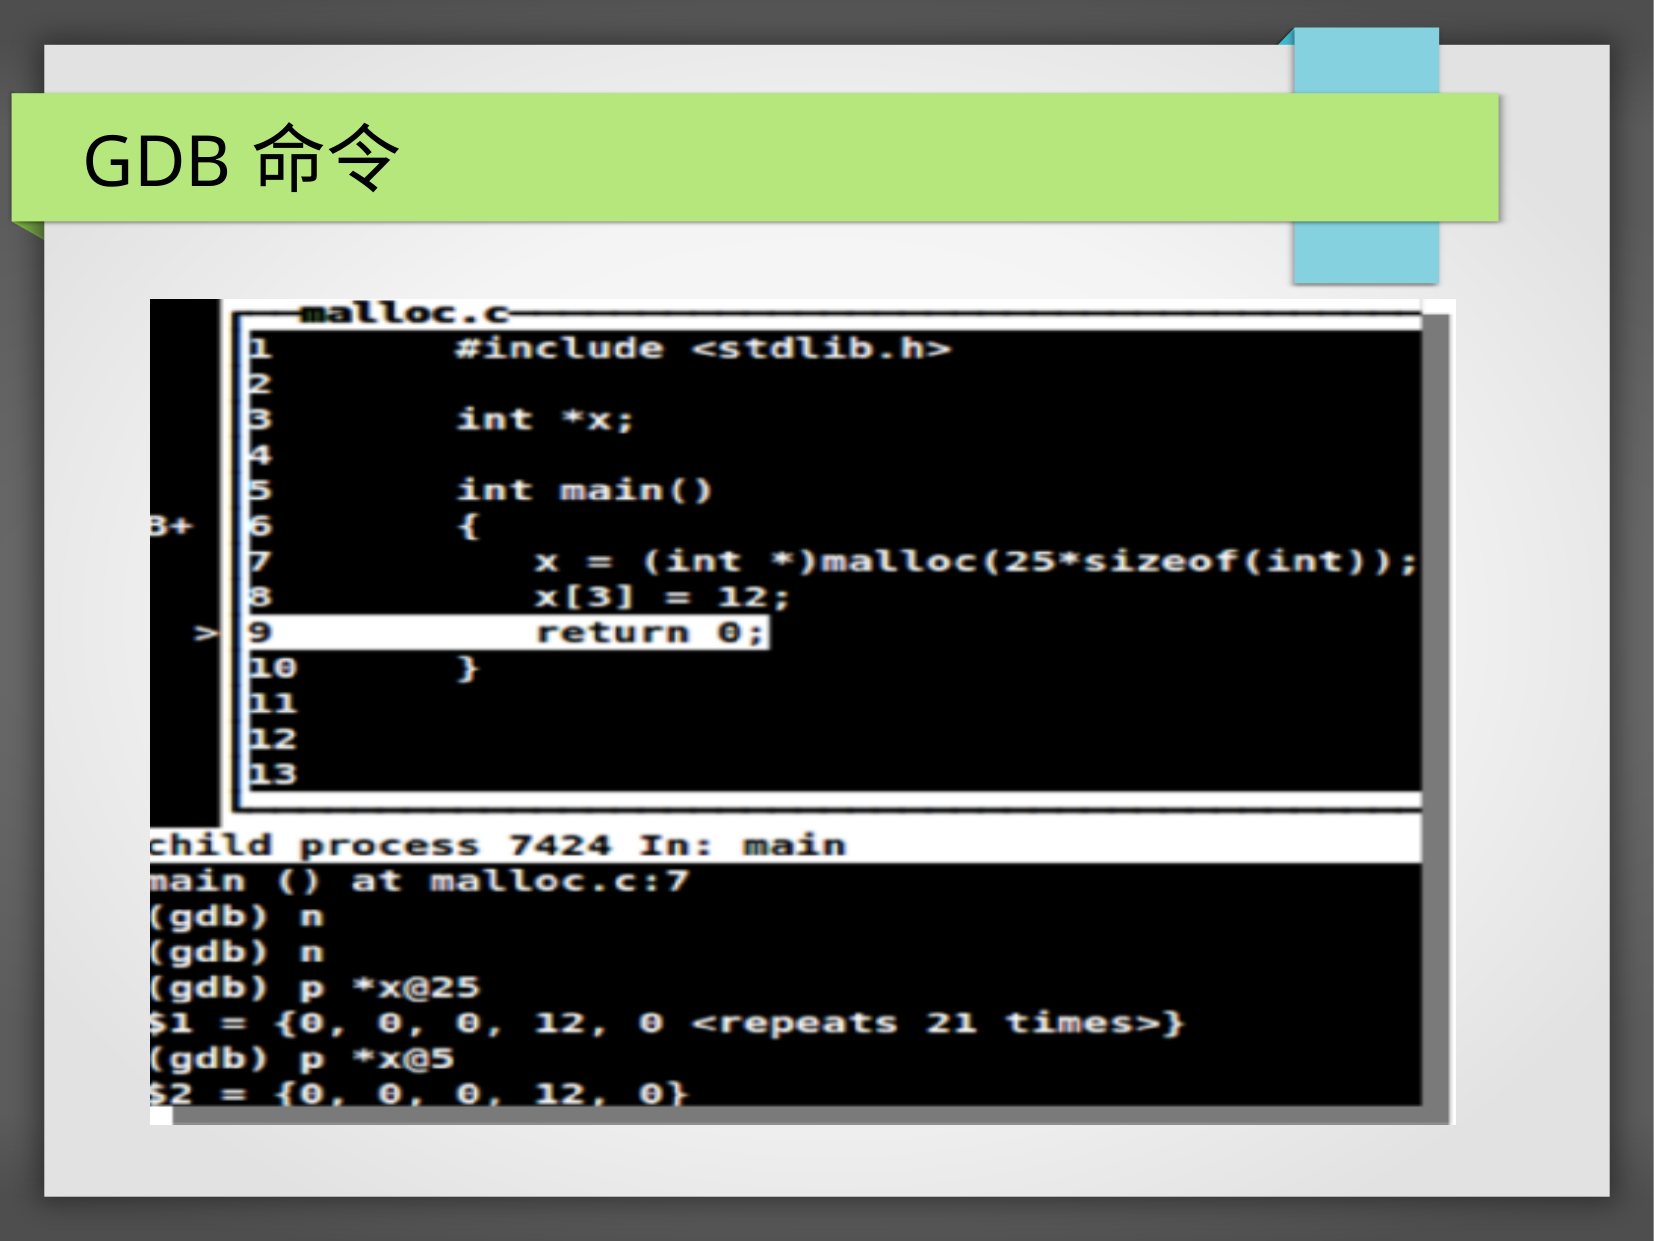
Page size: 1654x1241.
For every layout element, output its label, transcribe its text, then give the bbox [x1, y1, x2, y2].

picture [0, 0, 1654, 1241]
title GDB命令 [82, 94, 1264, 213]
